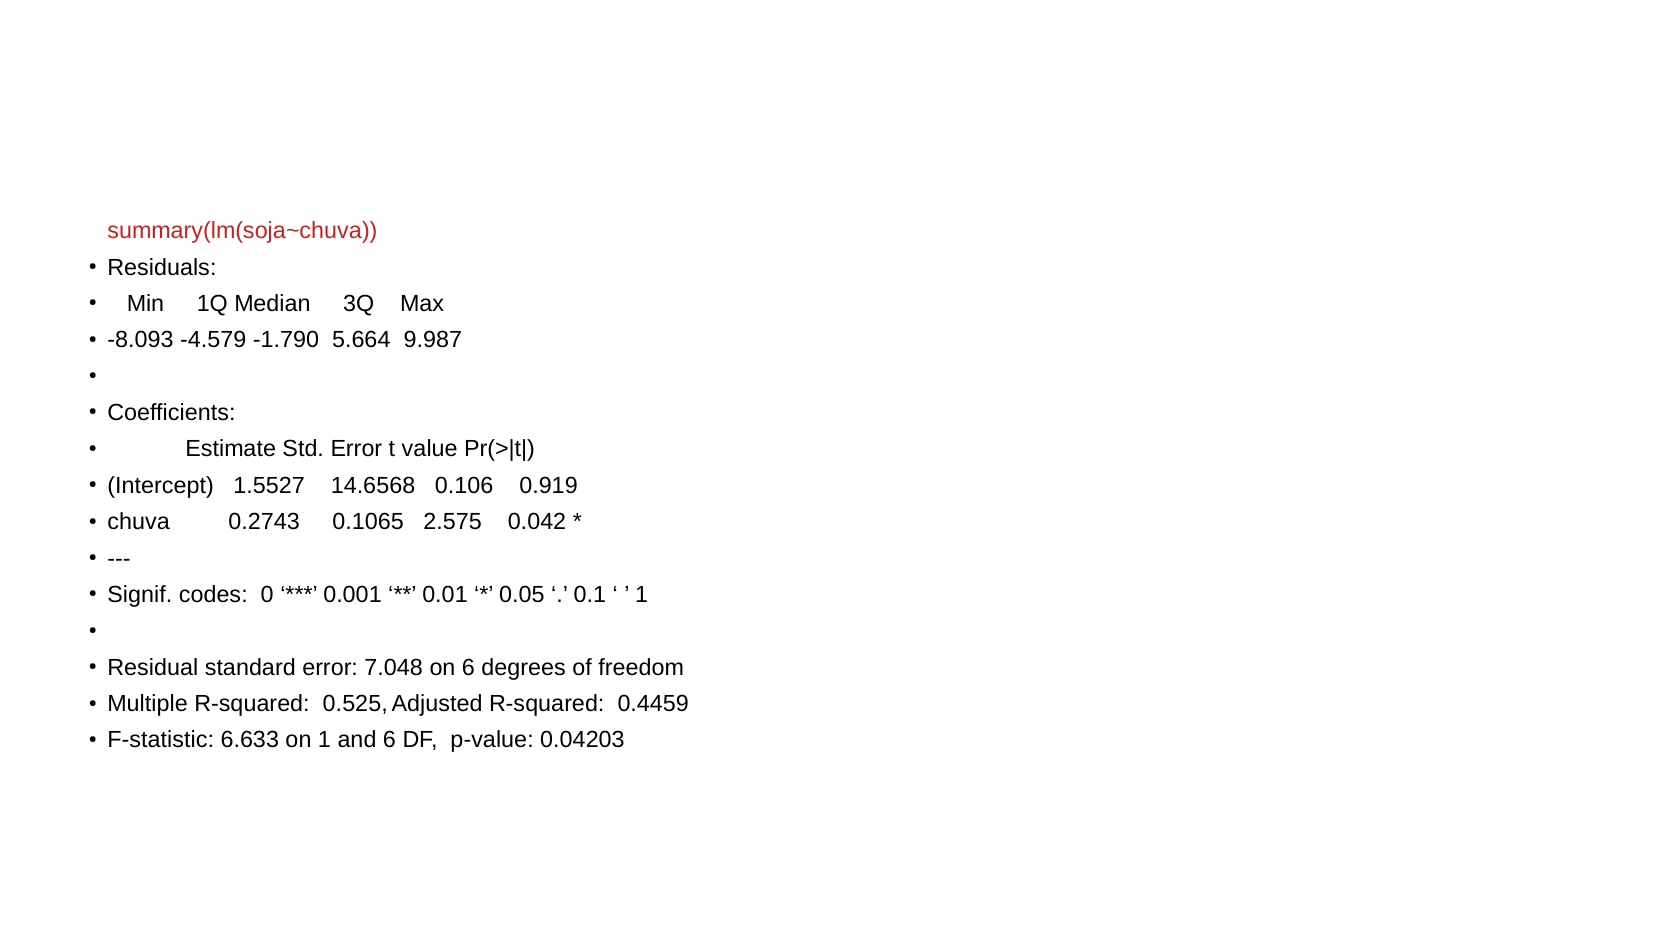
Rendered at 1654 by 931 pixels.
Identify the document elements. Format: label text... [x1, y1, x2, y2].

list summary(lm(soja~chuva)) Residuals: Min 1Q Median 3Q Max -8.093 -4.579 -1.790 5.664 9.987 Coefficients: Estimate Std. Error t value Pr(>|t|) (Intercept) 1.5527 14.6568 0.106 0.919 chuva 0.2743 0.1065 2.575 0.042 * --- Signif. codes: 0 ‘***’ 0.001 ‘**’ 0.01 ‘*’ 0.05 ‘.’ 0.1 ‘ ’ 1 Residual standard error: 7.048 on 6 degrees of freedom Multiple R-squared: 0.525, Adjusted R-squared: 0.4459 F-statistic: 6.633 on 1 and 6 DF, p-value: 0.04203 [82, 217, 1571, 758]
